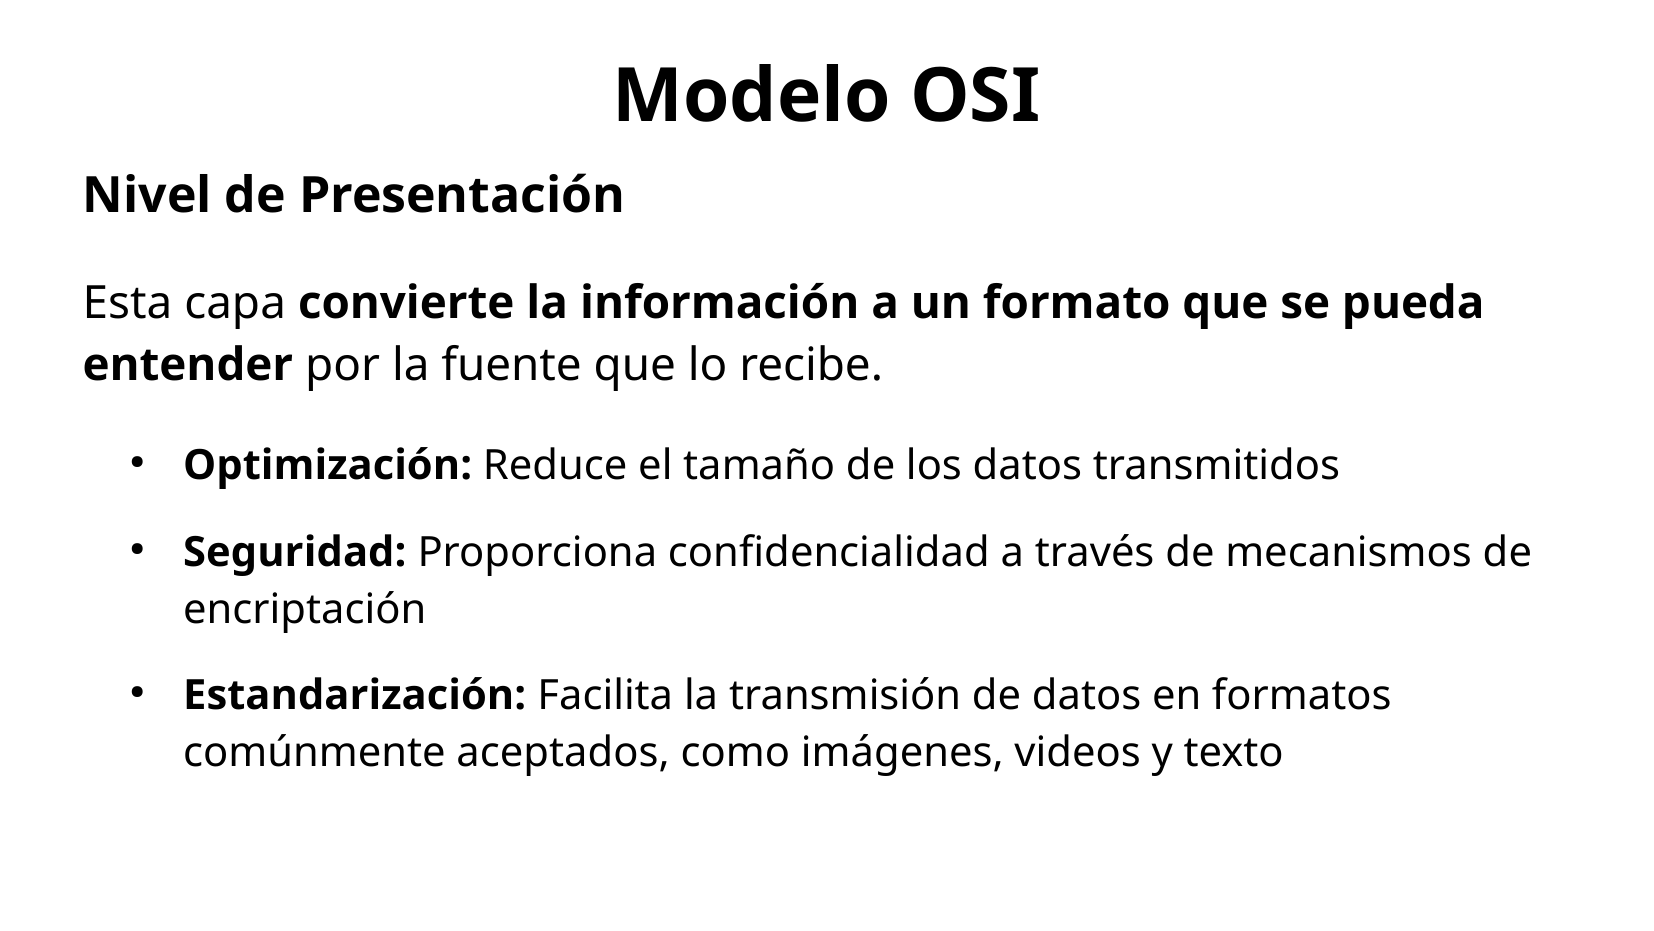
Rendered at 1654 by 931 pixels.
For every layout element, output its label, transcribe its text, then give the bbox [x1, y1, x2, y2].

list Nivel de Presentación Esta capa convierte la información a un formato que se pueda entender por la fuente que lo recibe. Optimización: Reduce el tamaño de los datos transmitidos Seguridad: Proporciona confidencialidad a través de mecanismos de encriptación Estandarización: Facilita la transmisión de datos en formatos comúnmente aceptados, como imágenes, videos y texto [82, 159, 1571, 869]
title Modelo OSI [82, 37, 1571, 148]
